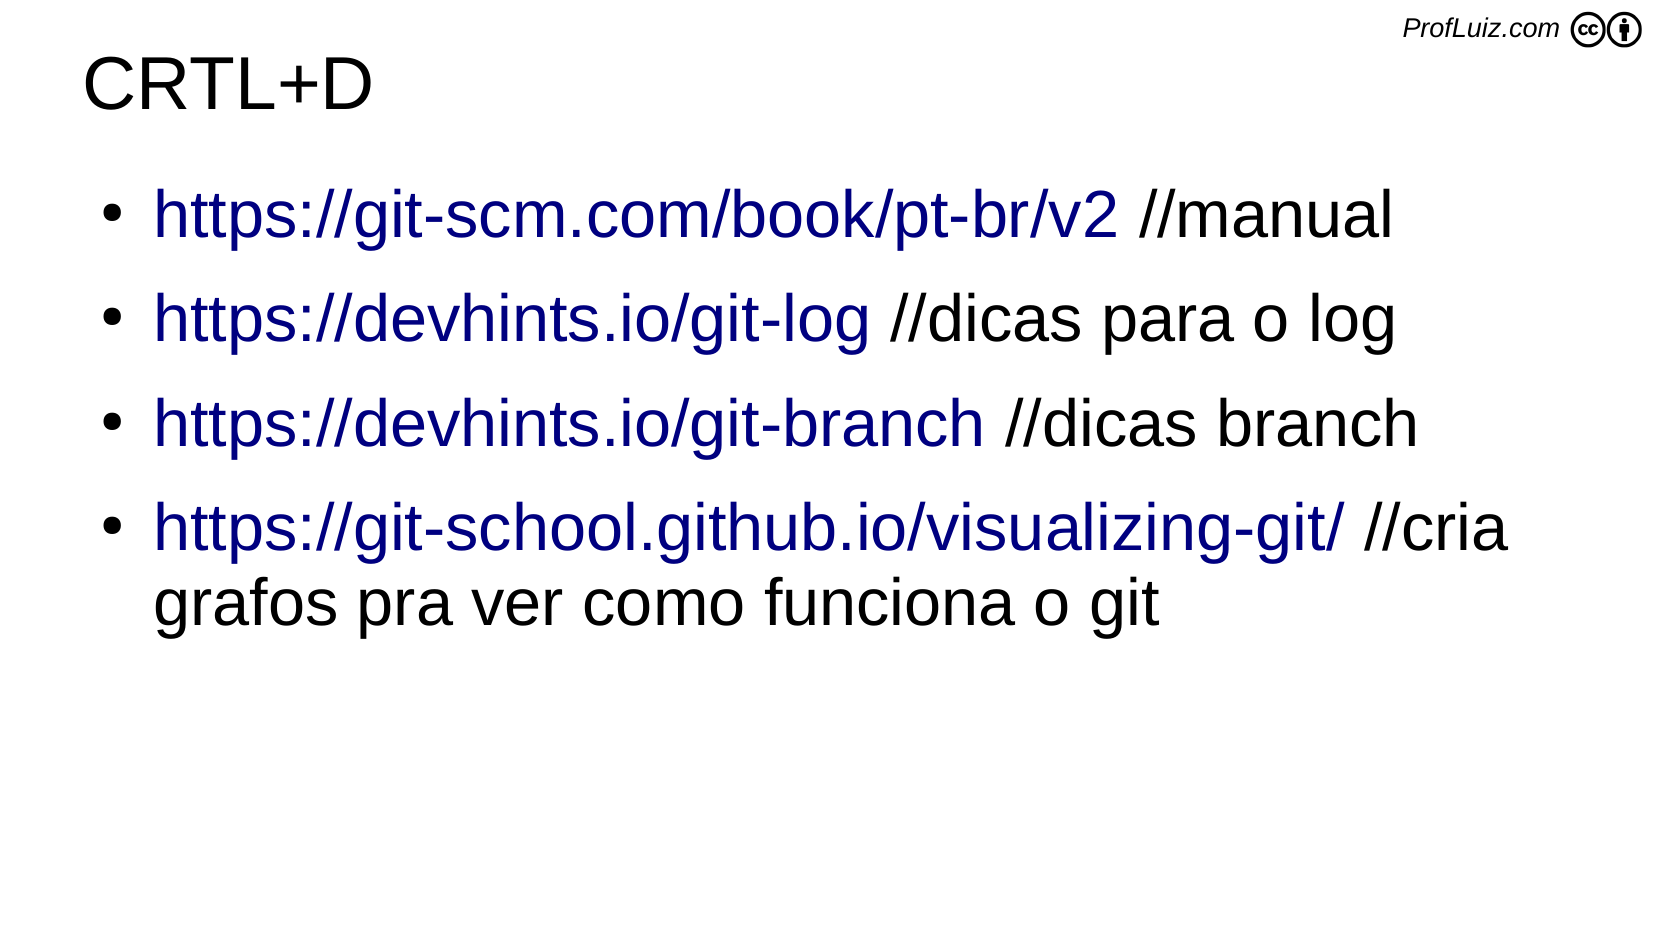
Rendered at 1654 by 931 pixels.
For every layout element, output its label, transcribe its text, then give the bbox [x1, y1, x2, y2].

picture [1570, 11, 1642, 48]
title CRTL+D [82, 37, 1571, 130]
list https://git-scm.com/book/pt-br/v2 //manual https://devhints.io/git-log //dicas para o log https://devhints.io/git-branch //dicas branch https://git-school.github.io/visualizing-git/ //cria grafos pra ver como funciona o git [82, 177, 1571, 839]
